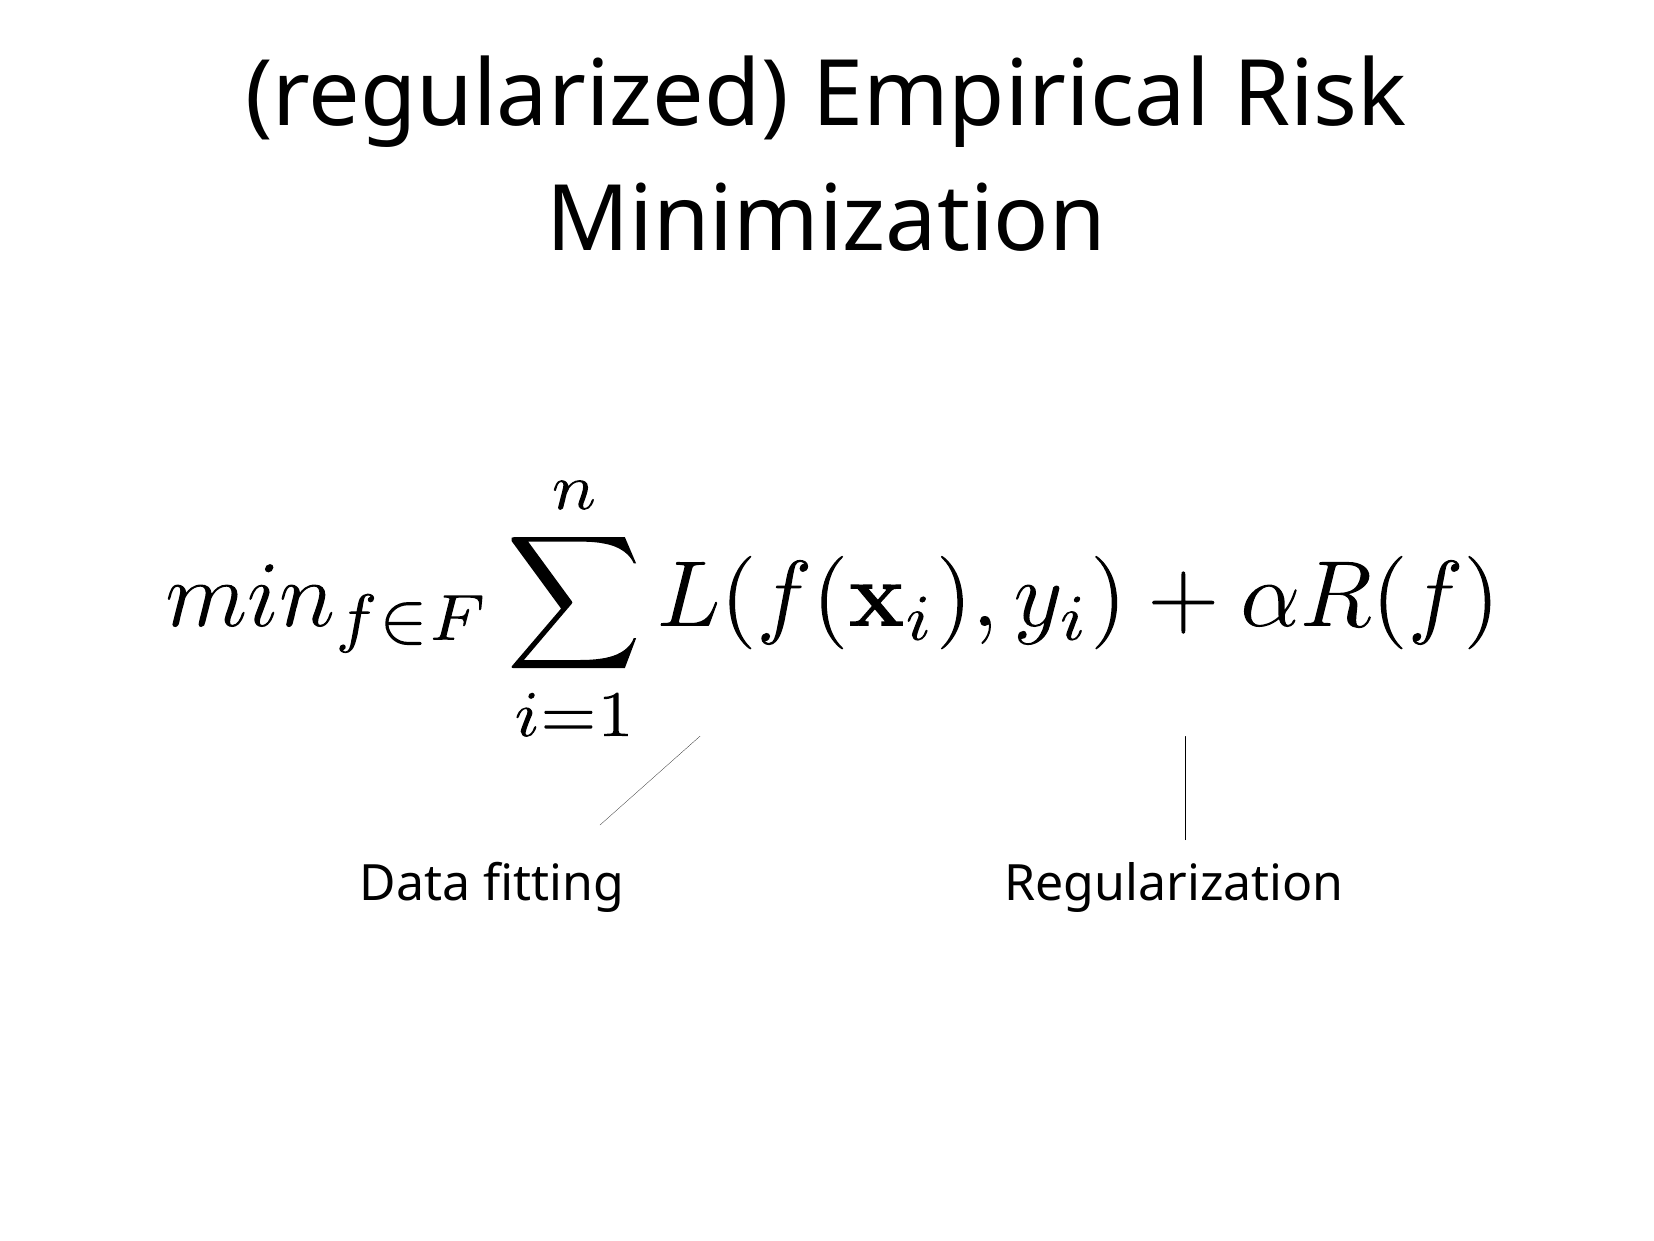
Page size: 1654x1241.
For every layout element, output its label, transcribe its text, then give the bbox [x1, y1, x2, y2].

title (regularized) Empirical Risk Minimization [82, 49, 1571, 257]
text_box Data fitting [345, 840, 871, 905]
text_box [165, 480, 1500, 737]
text_box Regularization [990, 840, 1411, 905]
